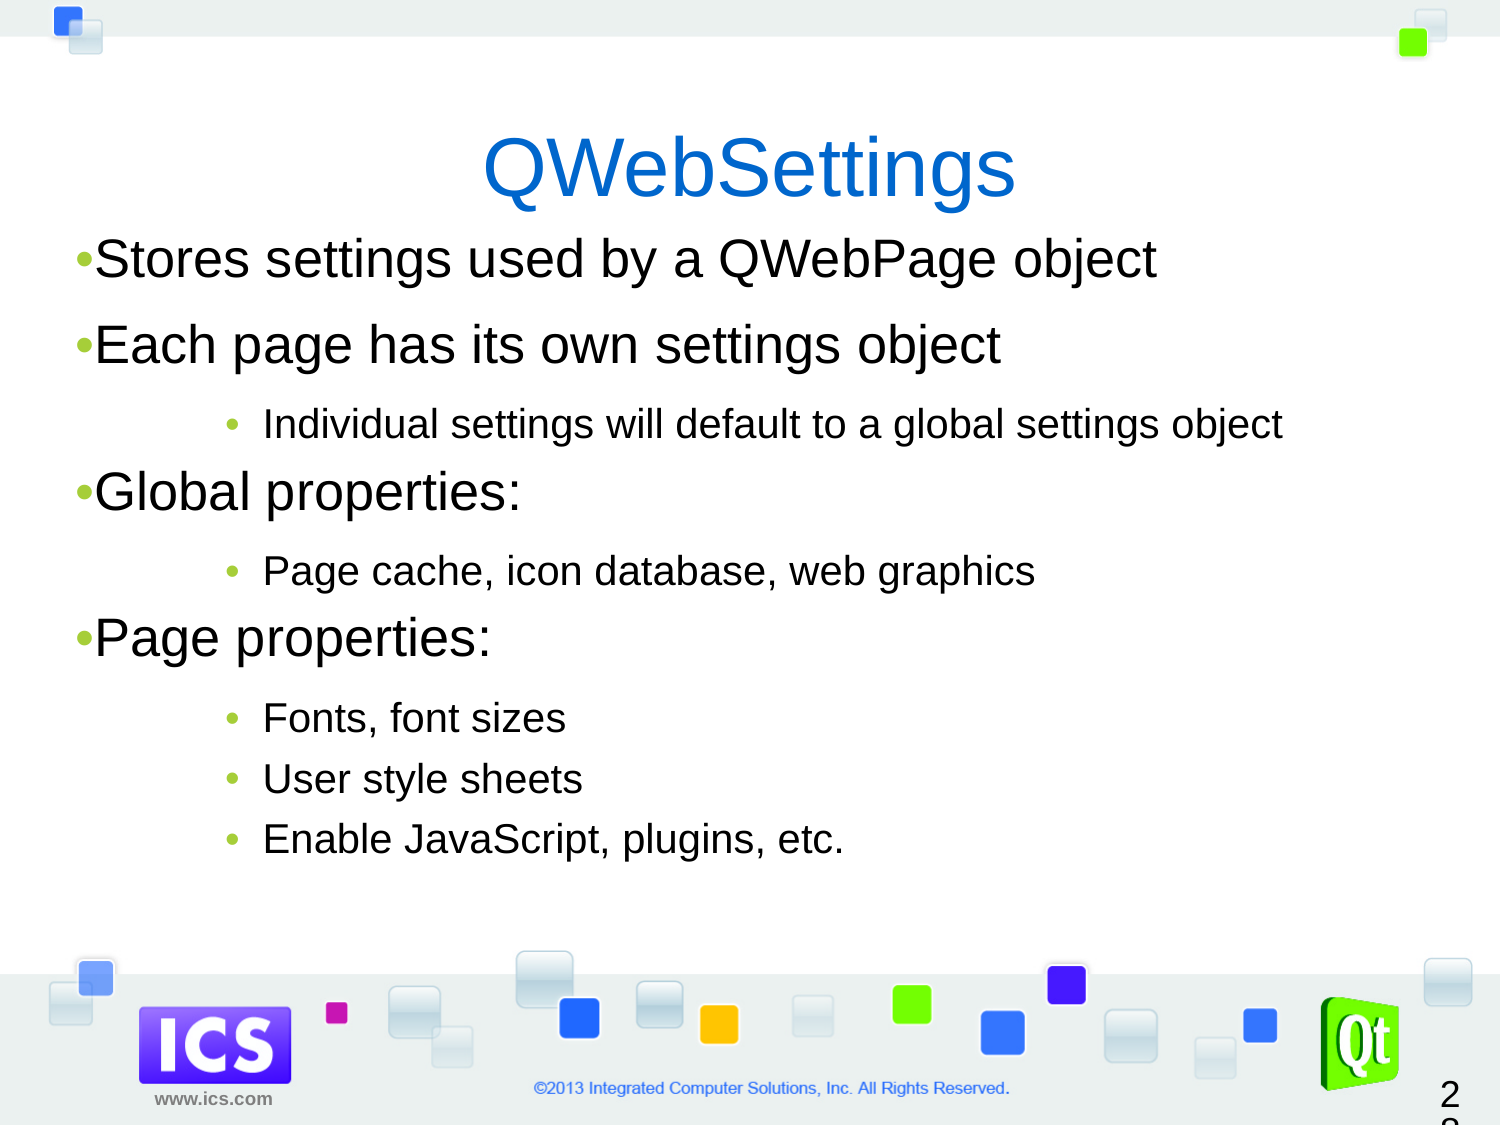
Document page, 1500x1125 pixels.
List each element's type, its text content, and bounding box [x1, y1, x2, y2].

title QWebSettings [112, 50, 1388, 232]
picture [0, 950, 1500, 1125]
picture [1445, 1120, 1454, 1125]
list Stores settings used by a QWebPage object Each page has its own settings object Individual settings will default to a global settings object Global properties: Page cache, icon database, web graphics Page properties: Fonts, font sizes User style sheets Enable JavaScript, plugins, etc. [75, 232, 1426, 976]
picture [0, 0, 1500, 62]
